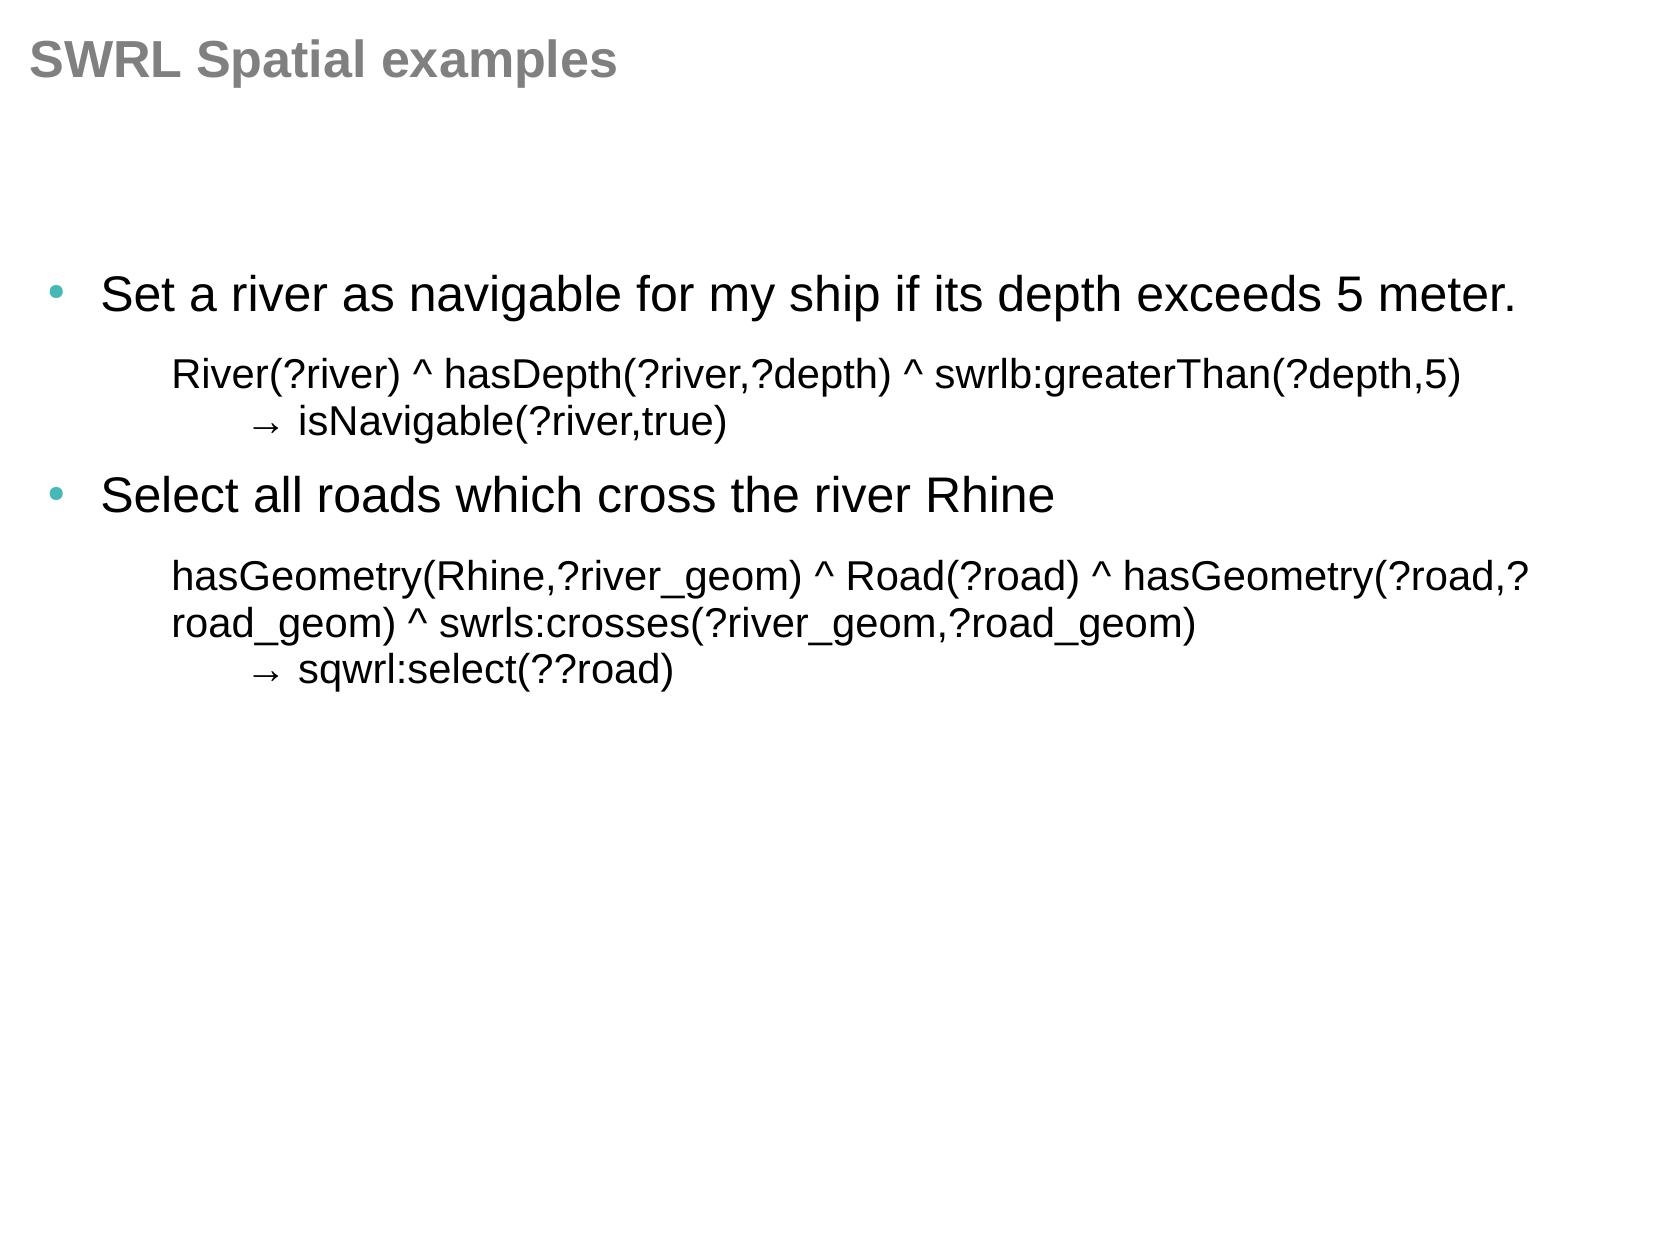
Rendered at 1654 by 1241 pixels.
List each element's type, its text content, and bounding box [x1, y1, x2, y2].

title SWRL Spatial examples [29, 0, 1459, 119]
list Set a river as navigable for my ship if its depth exceeds 5 meter. River(?river) ^ hasDepth(?river,?depth) ^ swrlb:greaterThan(?depth,5) → isNavigable(?river,true) Select all roads which cross the river Rhine hasGeometry(Rhine,?river_geom) ^ Road(?road) ^ hasGeometry(?road,?road_geom) ^ swrls:crosses(?river_geom,?road_geom) → sqwrl:select(??road) [29, 265, 1625, 1085]
